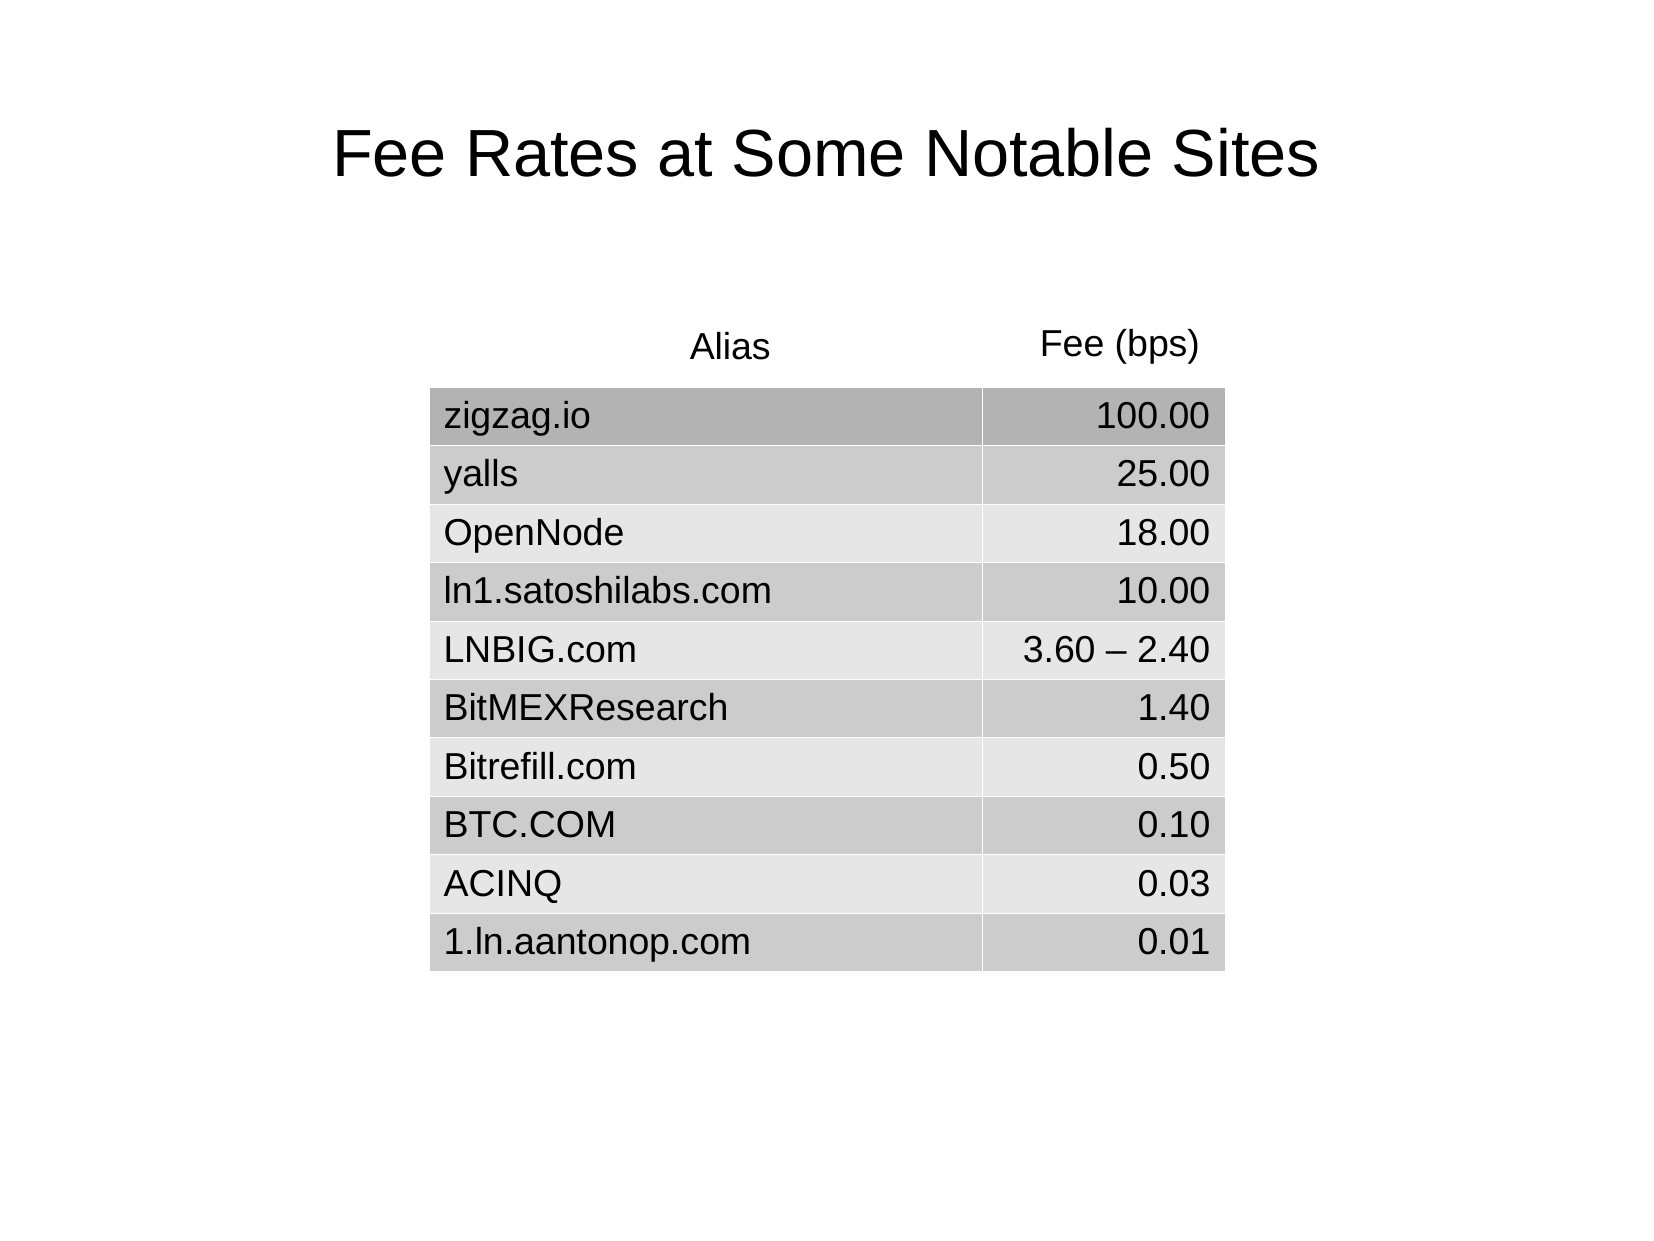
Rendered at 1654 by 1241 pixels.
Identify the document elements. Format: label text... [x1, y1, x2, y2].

table_cell 0.03 [983, 855, 1225, 913]
table_cell 0.10 [983, 797, 1225, 854]
table_cell 0.01 [983, 914, 1225, 971]
table_cell 10.00 [983, 563, 1225, 621]
table_cell 0.50 [983, 738, 1225, 796]
text_box Alias [675, 318, 786, 376]
table_cell LNBIG.com [430, 622, 982, 679]
table_cell BitMEXResearch [430, 680, 982, 737]
table_header zigzag.io [430, 388, 982, 445]
table_cell 3.60 – 2.40 [983, 622, 1225, 679]
table_cell BTC.COM [430, 797, 982, 854]
text_box Fee (bps) [1025, 315, 1216, 372]
table_cell ln1.satoshilabs.com [430, 563, 982, 621]
table_cell 25.00 [983, 446, 1225, 504]
table_cell 18.00 [983, 505, 1225, 562]
table_cell 1.ln.aantonop.com [430, 914, 982, 971]
table_header 100.00 [983, 388, 1225, 445]
table_cell Bitrefill.com [430, 738, 982, 796]
table_cell 1.40 [983, 680, 1225, 737]
table_cell OpenNode [430, 505, 982, 562]
title Fee Rates at Some Notable Sites [82, 49, 1571, 257]
table_cell yalls [430, 446, 982, 504]
table_cell ACINQ [430, 855, 982, 913]
